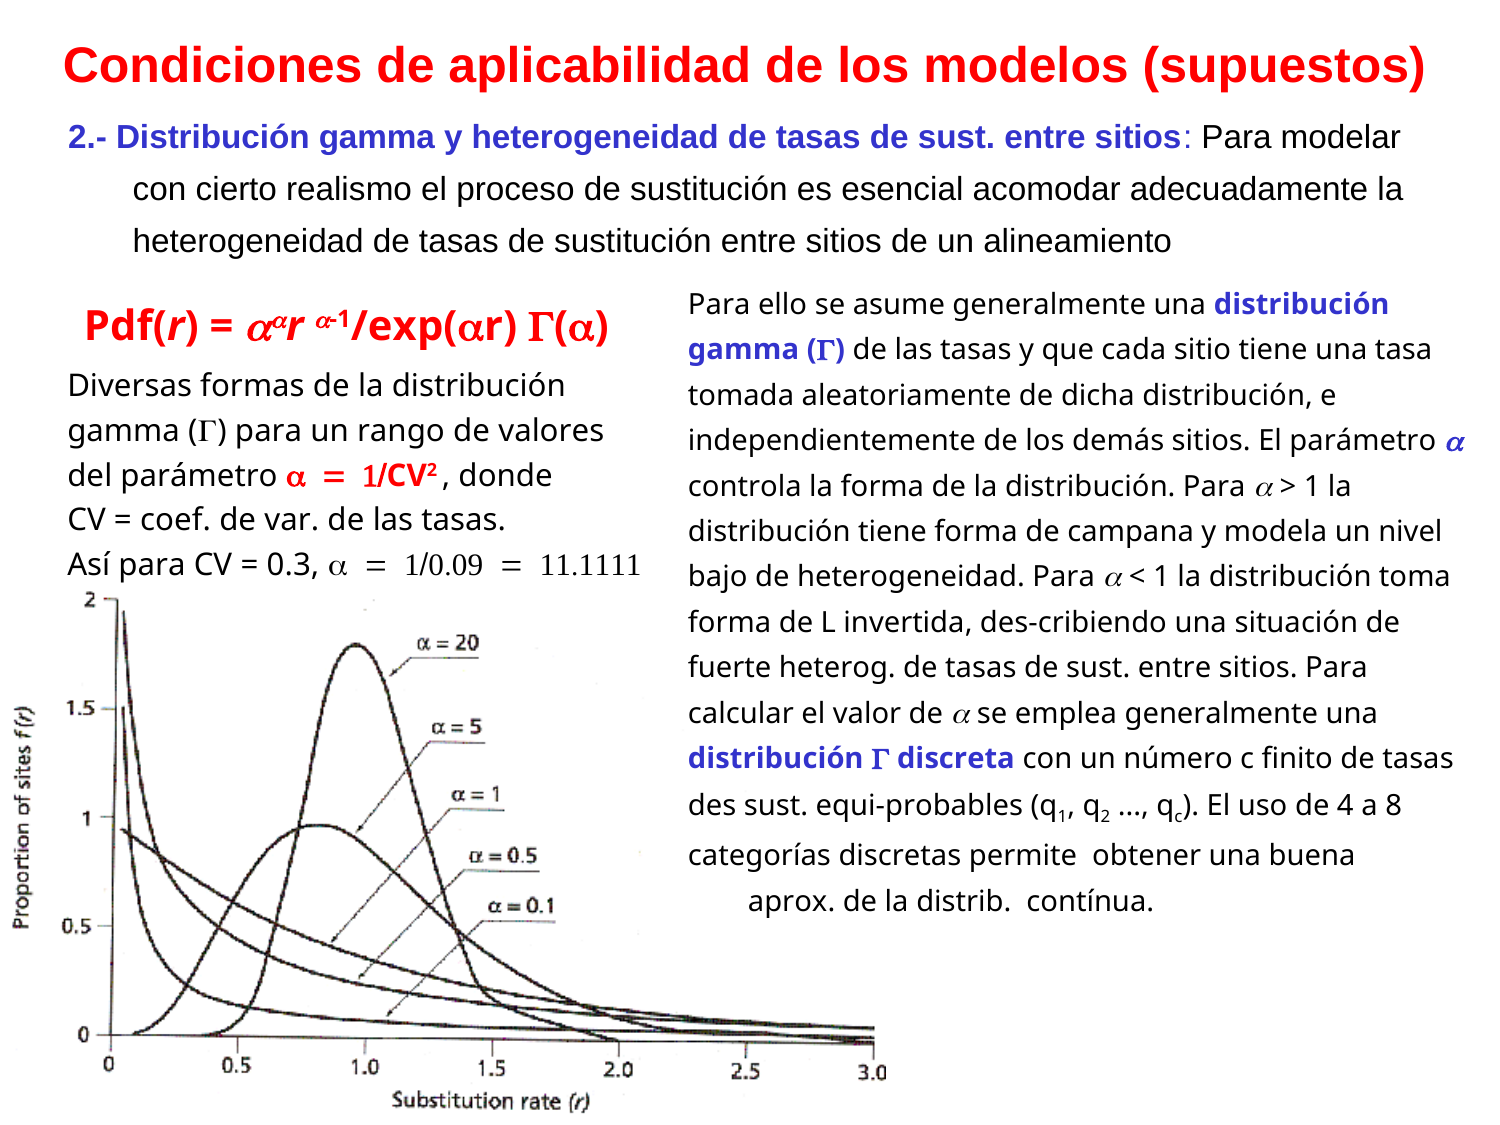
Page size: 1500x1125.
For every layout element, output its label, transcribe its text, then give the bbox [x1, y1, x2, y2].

text_box Condiciones de aplicabilidad de los modelos (supuestos) [48, 24, 1443, 101]
text_box Diversas formas de la distribución gamma () para un rango de valores del parámetro CV2 , donde CV = coef. de var. de las tasas. Así para CV = 0.3,  [52, 349, 658, 590]
picture [8, 582, 886, 1118]
text_box 2.- Distribución gamma y heterogeneidad de tasas de sust. entre sitios: Para modelar con cierto realismo el proceso de sustitución es esencial acomodar adecuadamente la heterogeneidad de tasas de sustitución entre sitios de un alineamiento [53, 101, 1430, 267]
text_box Pdf(r) = r -1/exp(r) () [69, 290, 624, 349]
text_box Para ello se asume generalmente una distribución gamma () de las tasas y que cada sitio tiene una tasa tomada aleatoriamente de dicha distribución, e independientemente de los demás sitios. El parámetro  controla la forma de la distribución. Para  > 1 la distribución tiene forma de campana y modela un nivel bajo de heterogeneidad. Para  < 1 la distribución toma forma de L invertida, des-cribiendo una situación de fuerte heterog. de tasas de sust. entre sitios. Para calcular el valor de  se emplea generalmente una distribución  discreta con un número c finito de tasas des sust. equi-probables (q1, q2 ..., qc). El uso de 4 a 8 categorías discretas permite obtener una buena aprox. de la distrib. contínua. [673, 267, 1483, 925]
